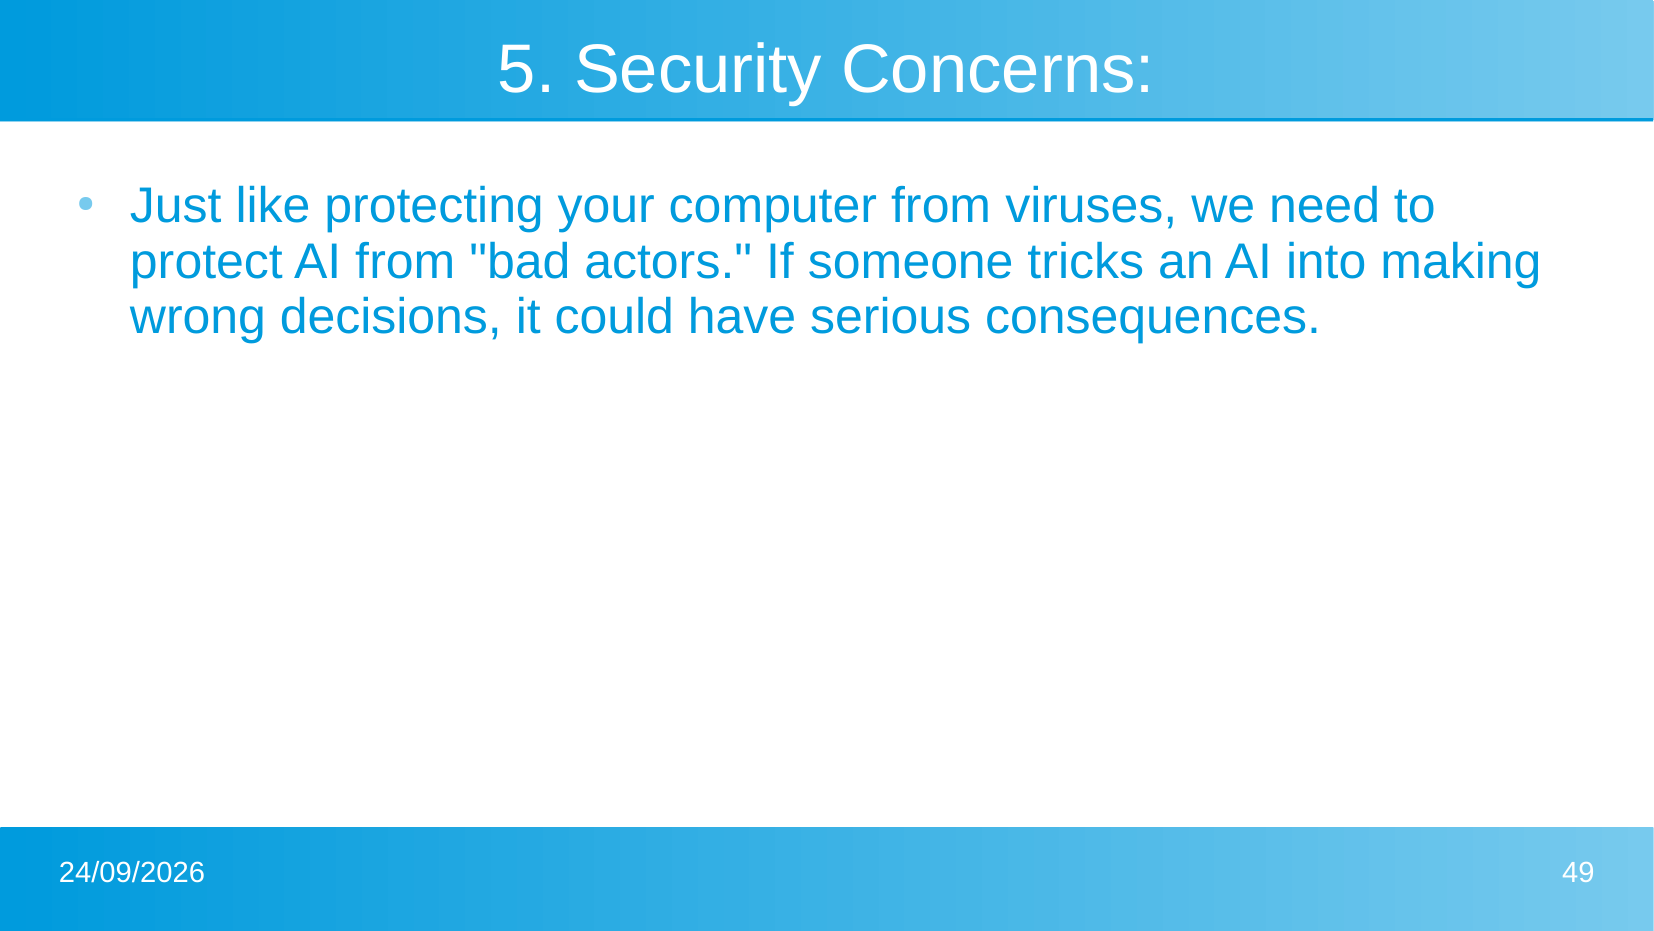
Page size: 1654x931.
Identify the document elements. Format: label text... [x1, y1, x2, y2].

title 5. Security Concerns: [59, 29, 1595, 108]
list Just like protecting your computer from viruses, we need to protect AI from "bad actors." If someone tricks an AI into making wrong decisions, it could have serious consequences. [59, 177, 1595, 768]
